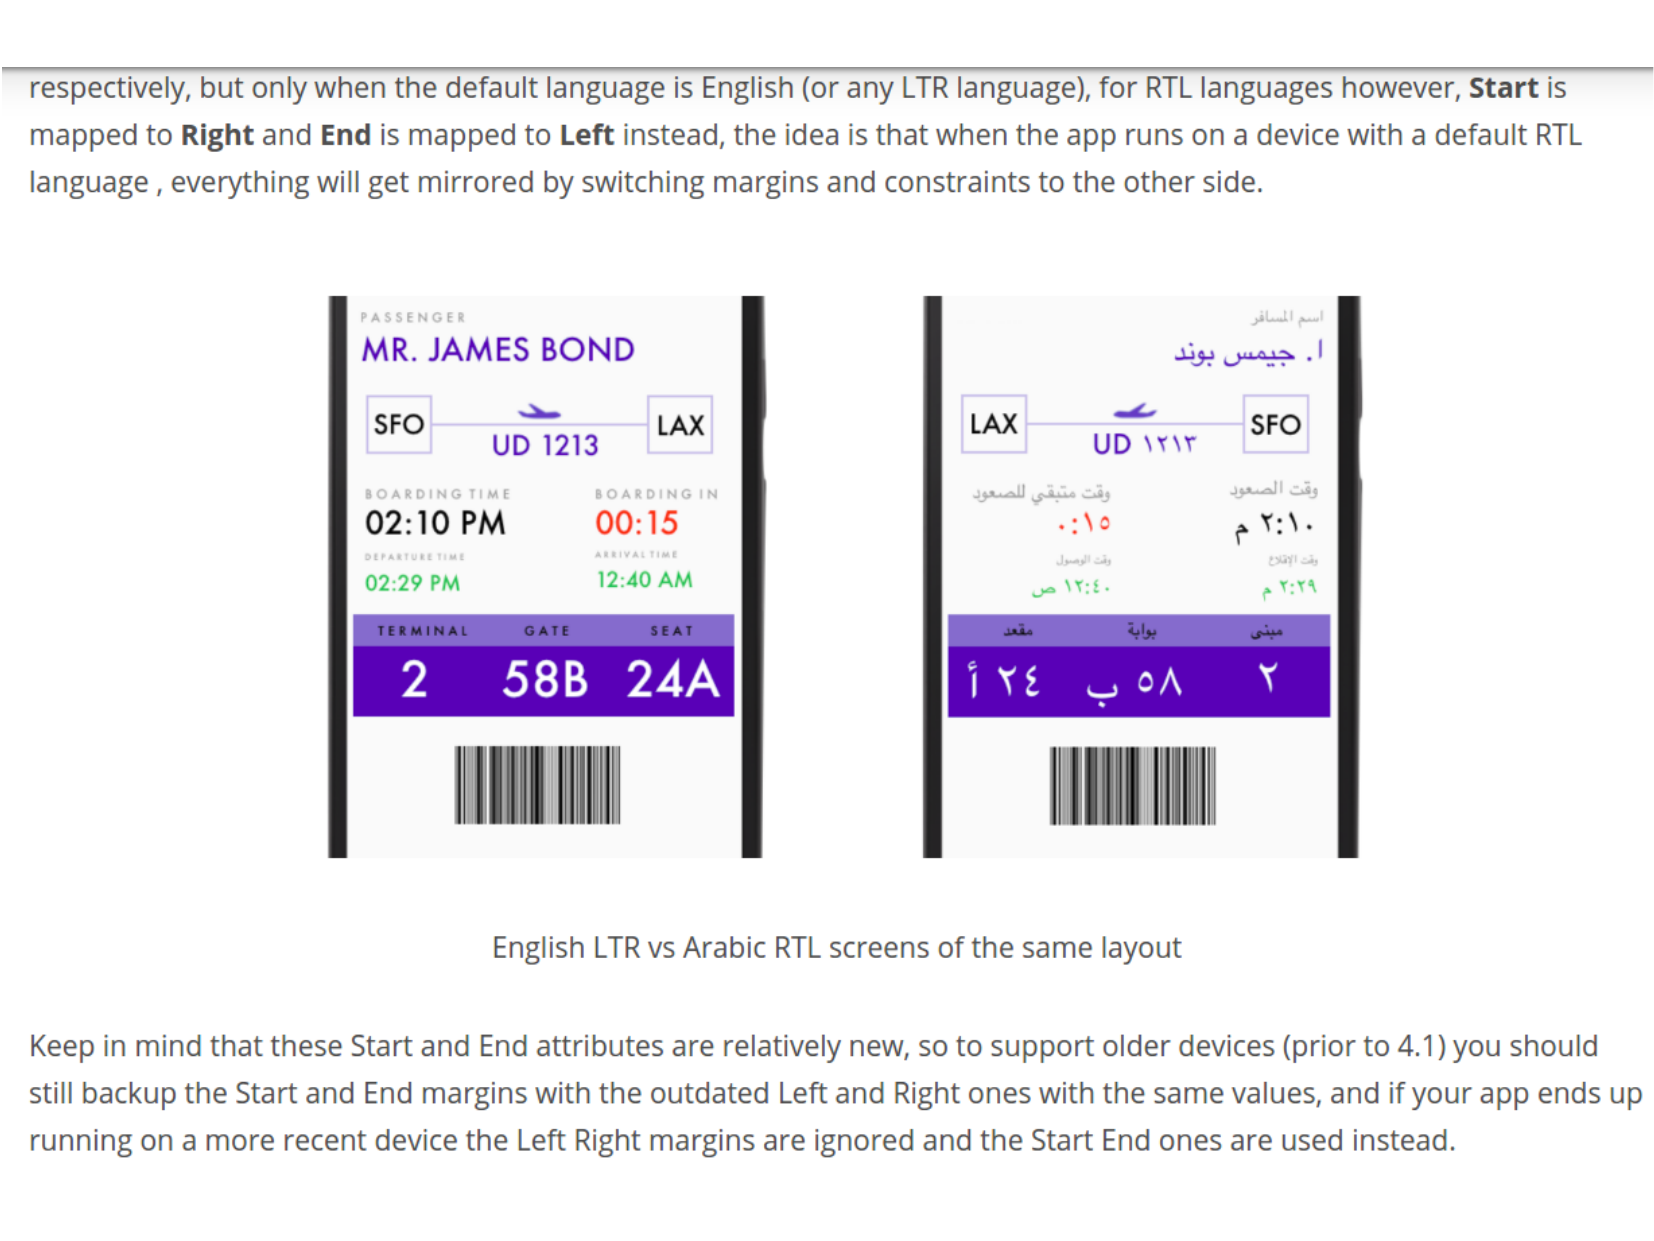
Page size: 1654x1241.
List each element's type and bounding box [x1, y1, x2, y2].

picture [2, 67, 1654, 1175]
